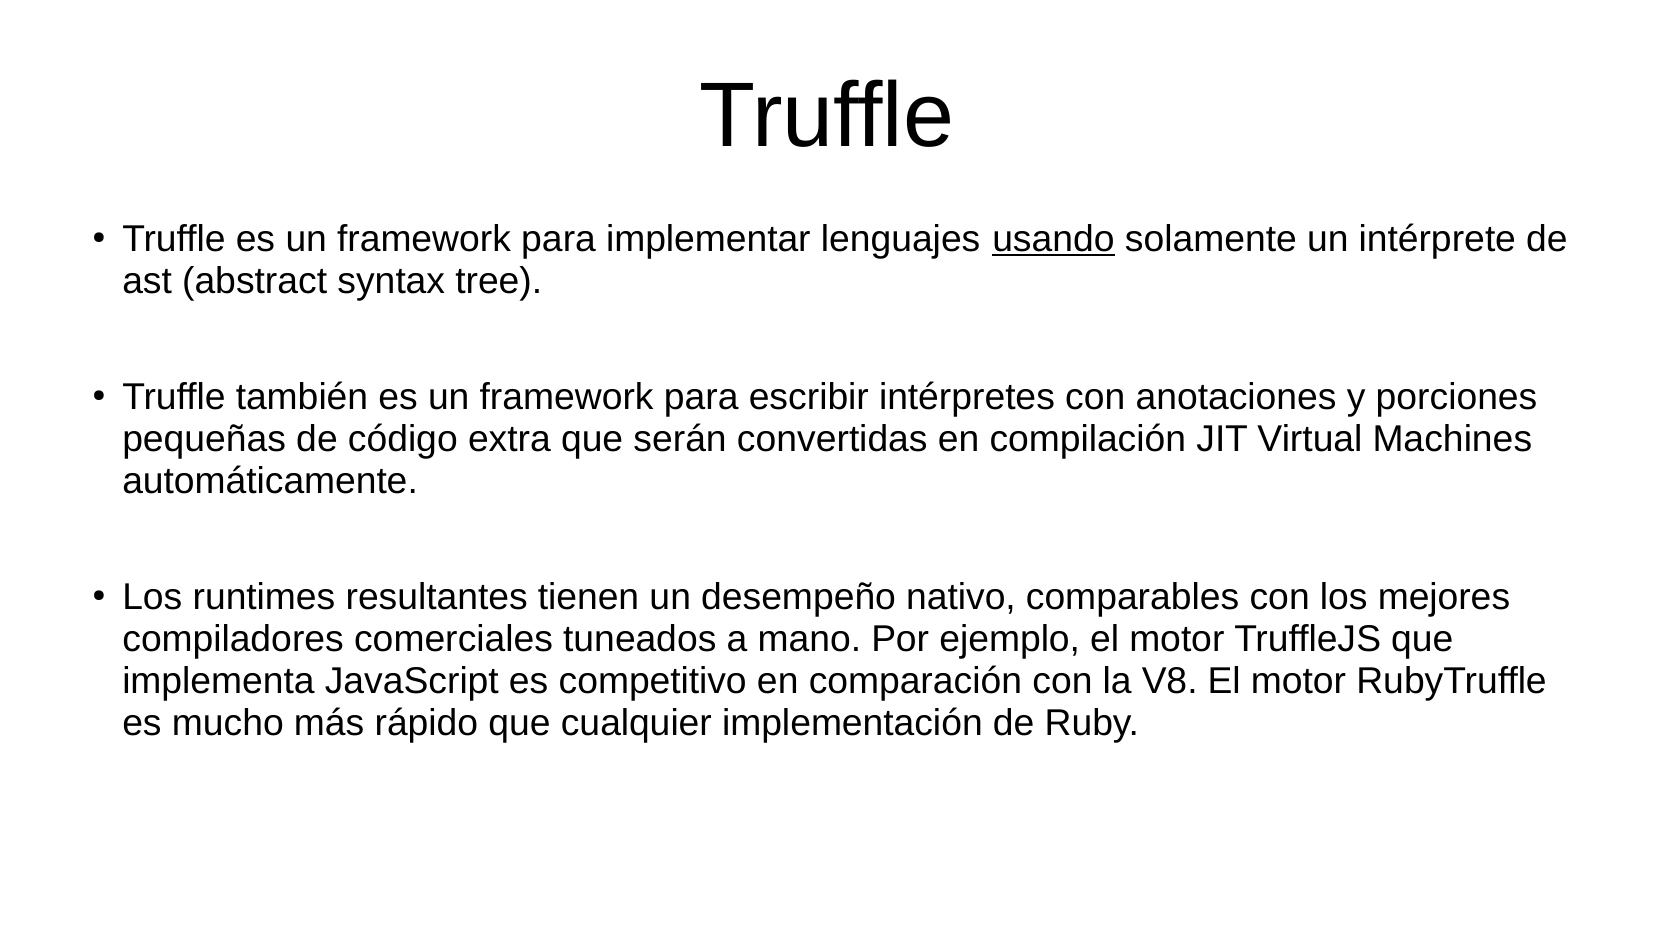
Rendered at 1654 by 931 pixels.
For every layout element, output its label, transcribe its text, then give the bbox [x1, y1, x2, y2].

list Truffle es un framework para implementar lenguajes usando solamente un intérprete de ast (abstract syntax tree). Truffle también es un framework para escribir intérpretes con anotaciones y porciones pequeñas de código extra que serán convertidas en compilación JIT Virtual Machines automáticamente. Los runtimes resultantes tienen un desempeño nativo, comparables con los mejores compiladores comerciales tuneados a mano. Por ejemplo, el motor TruffleJS que implementa JavaScript es competitivo en comparación con la V8. El motor RubyTruffle es mucho más rápido que cualquier implementación de Ruby. [82, 217, 1571, 758]
title Truffle [82, 37, 1571, 193]
